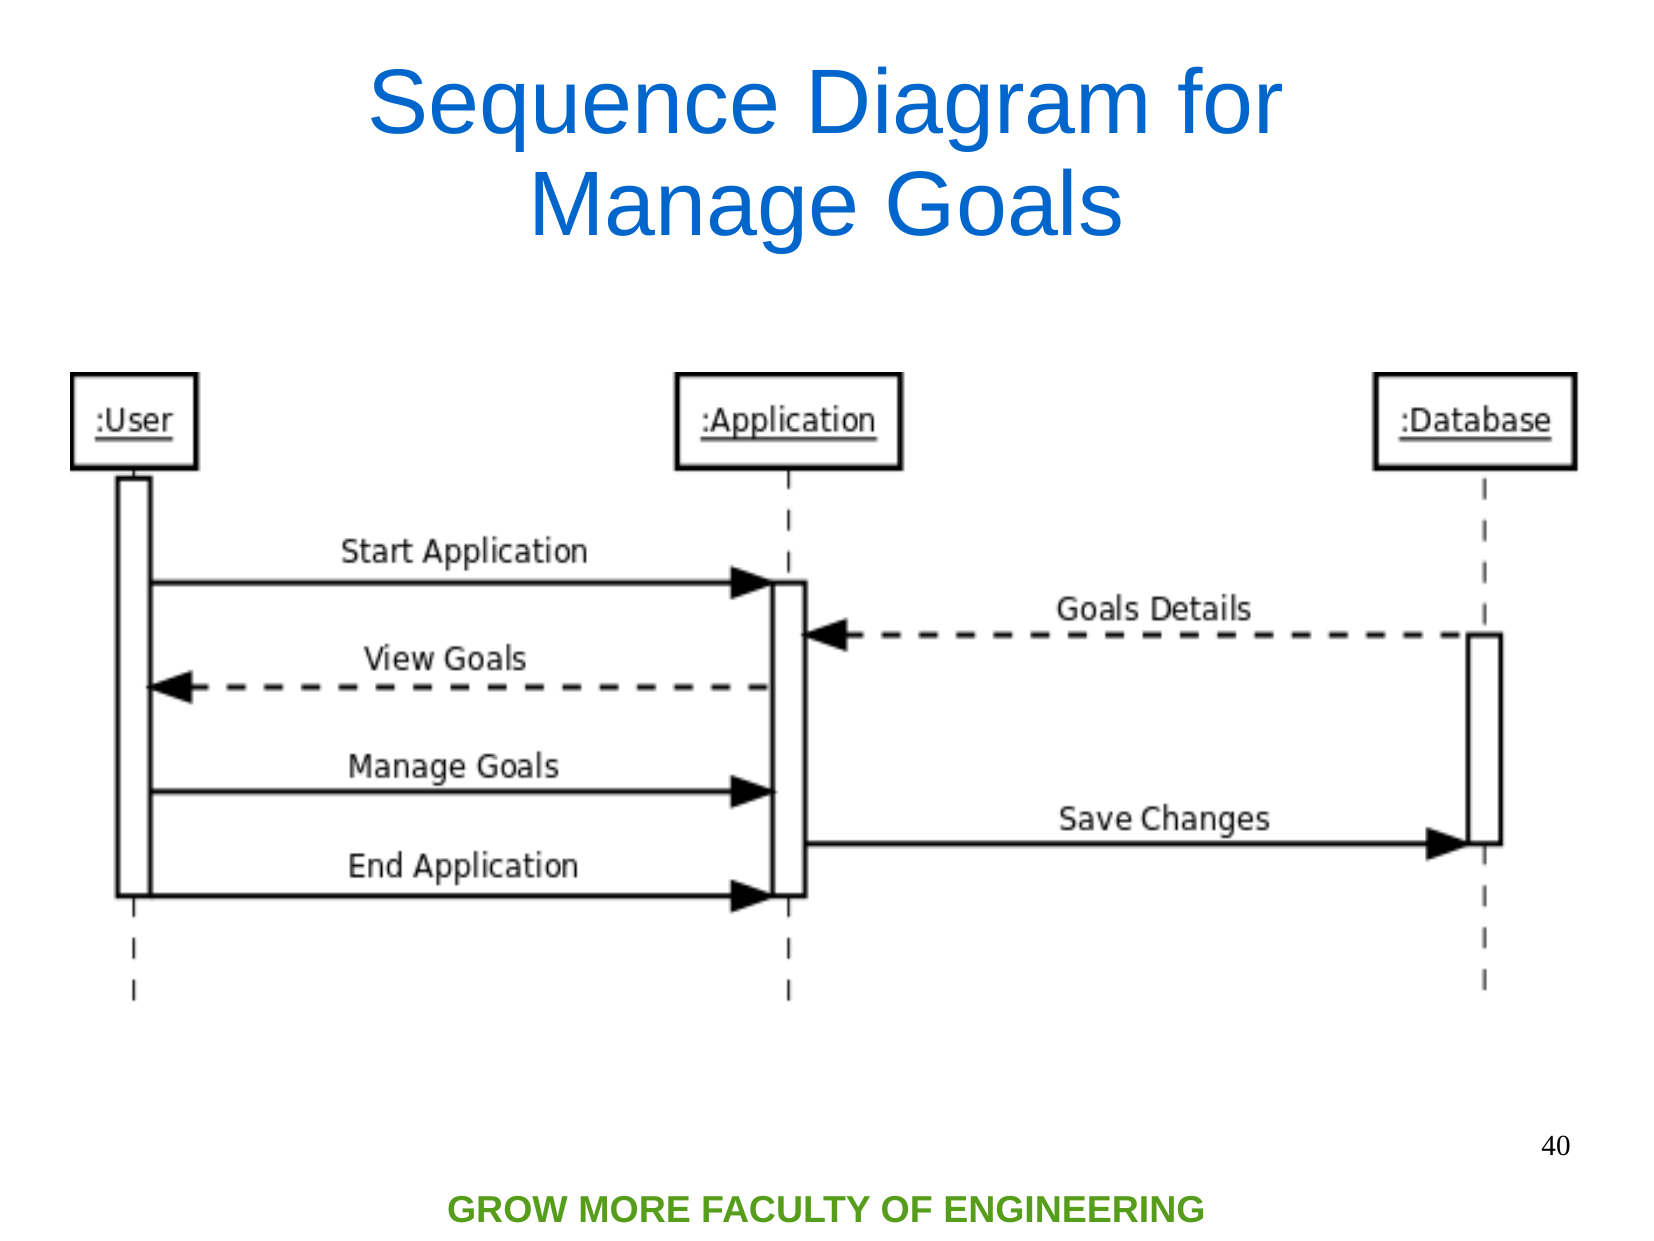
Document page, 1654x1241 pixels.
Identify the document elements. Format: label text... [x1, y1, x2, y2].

picture [70, 372, 1583, 1004]
title Sequence Diagram for Manage Goals [82, 49, 1571, 257]
